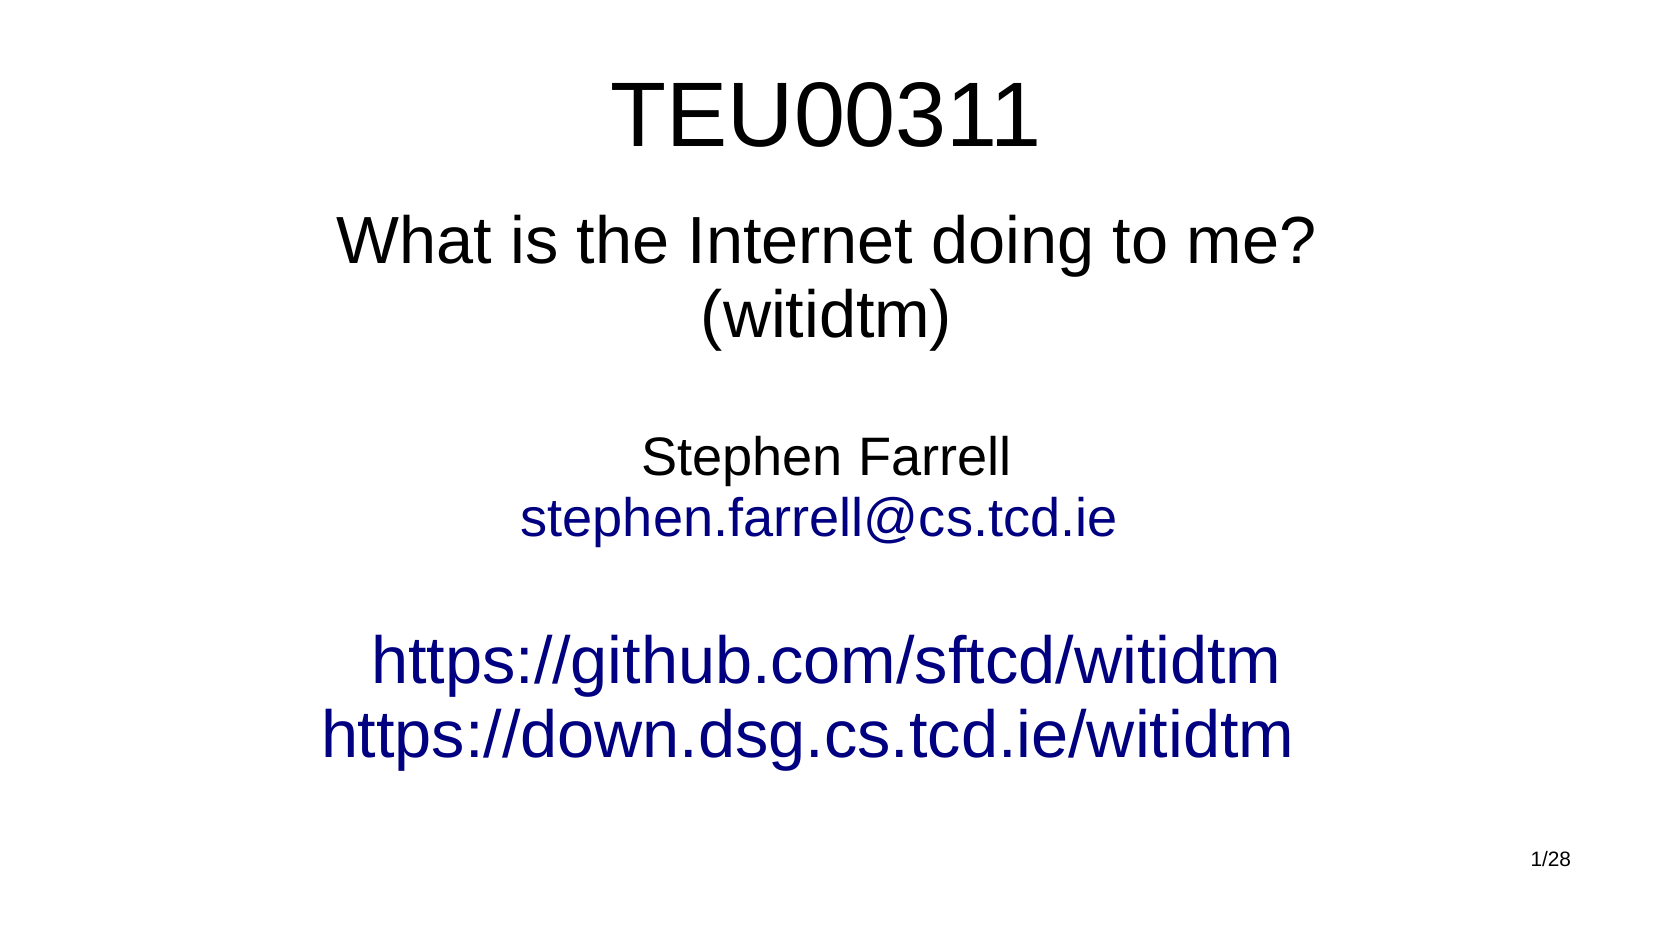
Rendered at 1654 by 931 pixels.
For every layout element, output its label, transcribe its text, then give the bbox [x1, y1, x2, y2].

title TEU00311 [82, 37, 1571, 193]
subtitle What is the Internet doing to me? (witidtm) Stephen Farrell stephen.farrell@cs.tcd.ie https://github.com/sftcd/witidtm https://down.dsg.cs.tcd.ie/witidtm [82, 202, 1571, 773]
